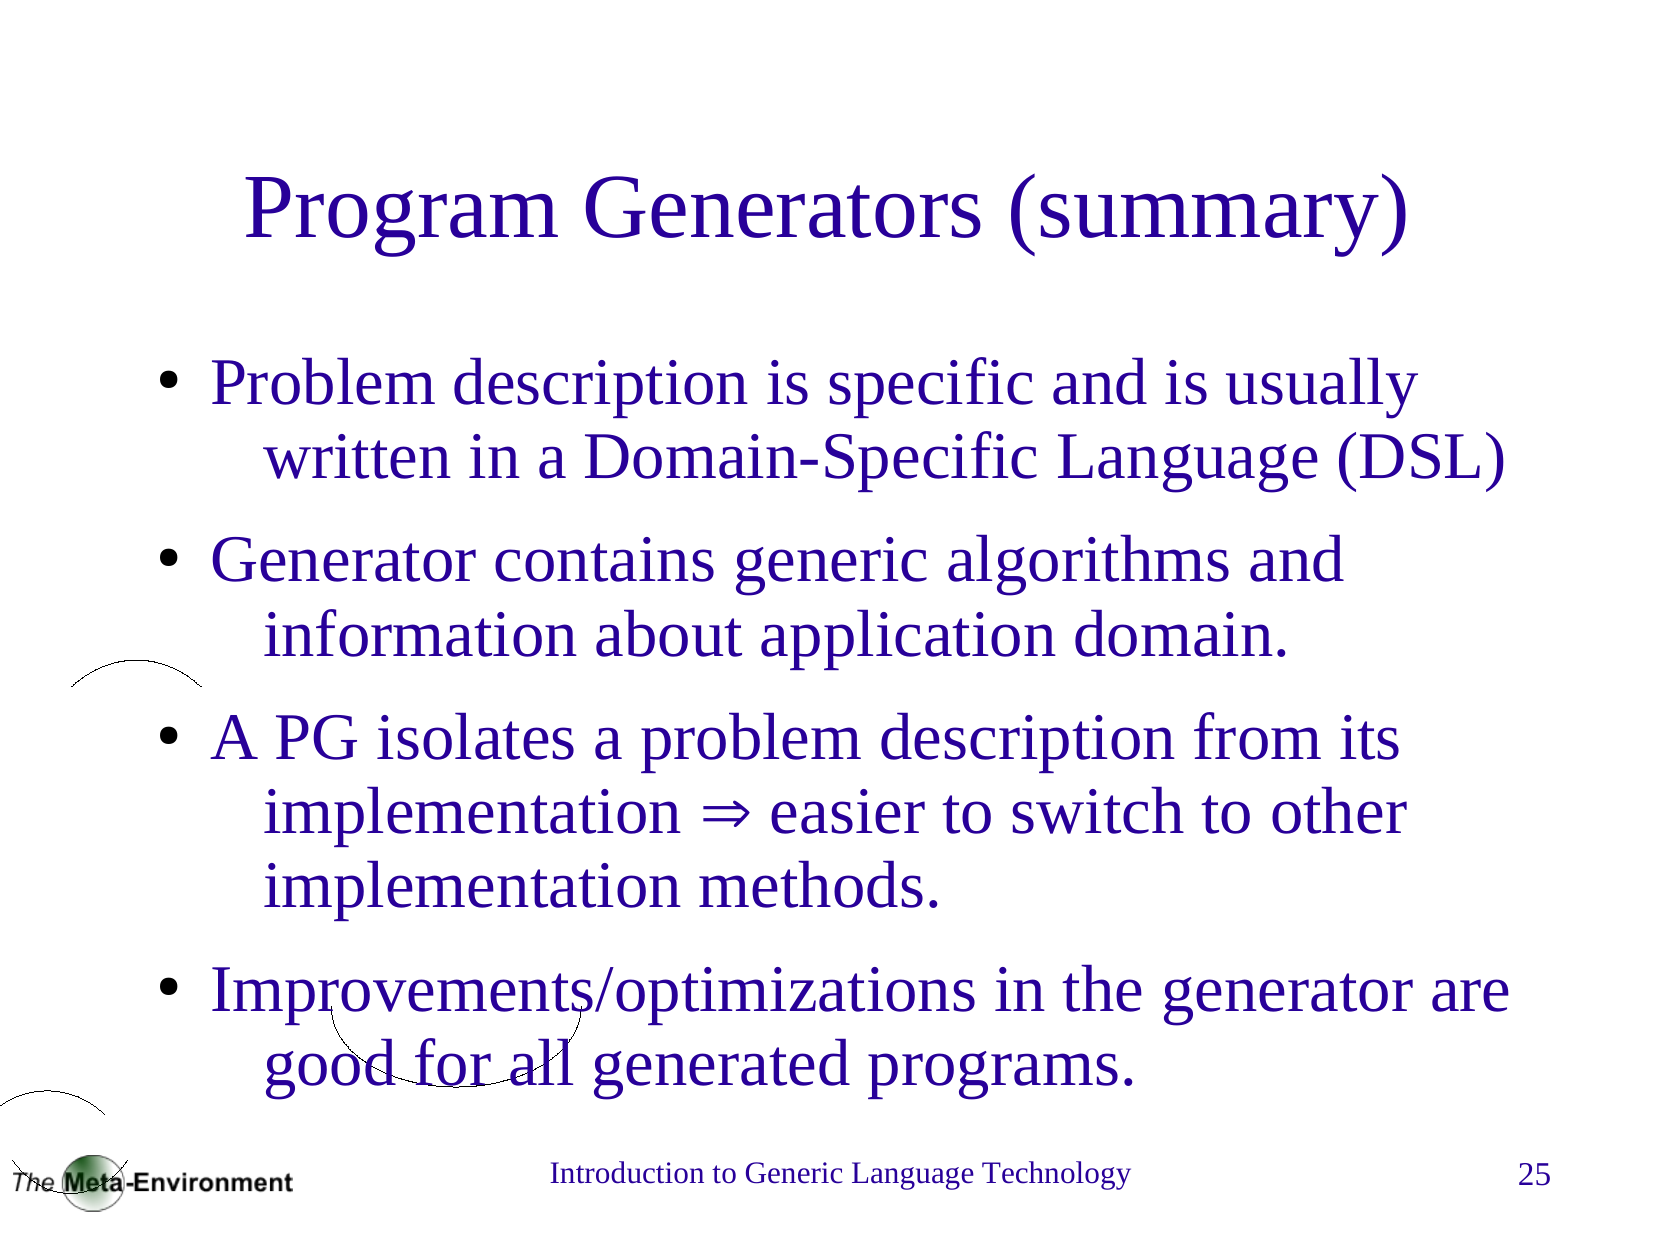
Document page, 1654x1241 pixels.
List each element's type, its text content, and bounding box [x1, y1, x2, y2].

list Problem description is specific and is usually written in a Domain-Specific Language (DSL) Generator contains generic algorithms and information about application domain. A PG isolates a problem description from its implementation  easier to switch to other implementation methods. Improvements/optimizations in the generator are good for all generated programs. [121, 344, 1534, 1161]
title Program Generators (summary) [121, 102, 1534, 311]
picture [13, 1155, 293, 1212]
